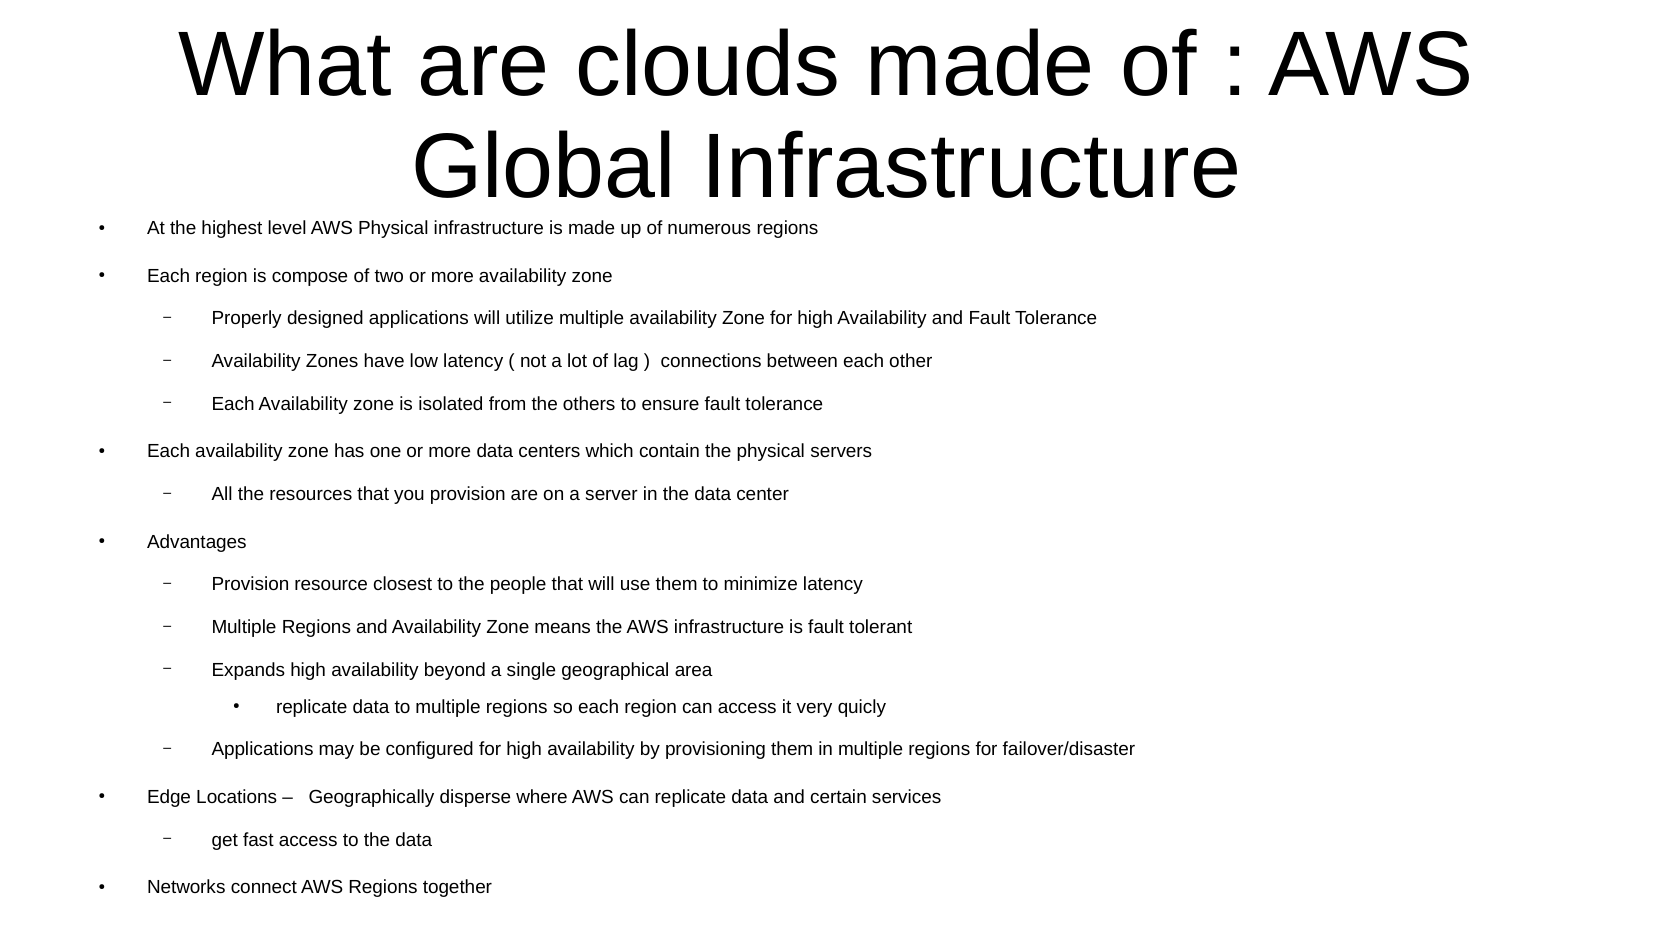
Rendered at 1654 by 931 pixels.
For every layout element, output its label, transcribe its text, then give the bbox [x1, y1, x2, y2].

title What are clouds made of : AWS Global Infrastructure [82, 12, 1571, 217]
list At the highest level AWS Physical infrastructure is made up of numerous regions Each region is compose of two or more availability zone Properly designed applications will utilize multiple availability Zone for high Availability and Fault Tolerance Availability Zones have low latency ( not a lot of lag ) connections between each other Each Availability zone is isolated from the others to ensure fault tolerance Each availability zone has one or more data centers which contain the physical servers All the resources that you provision are on a server in the data center Advantages Provision resource closest to the people that will use them to minimize latency Multiple Regions and Availability Zone means the AWS infrastructure is fault tolerant Expands high availability beyond a single geographical area replicate data to multiple regions so each region can access it very quicly Applications may be configured for high availability by provisioning them in multiple regions for failover/disaster Edge Locations – Geographically disperse where AWS can replicate data and certain services get fast access to the data Networks connect AWS Regions together [82, 217, 1621, 901]
